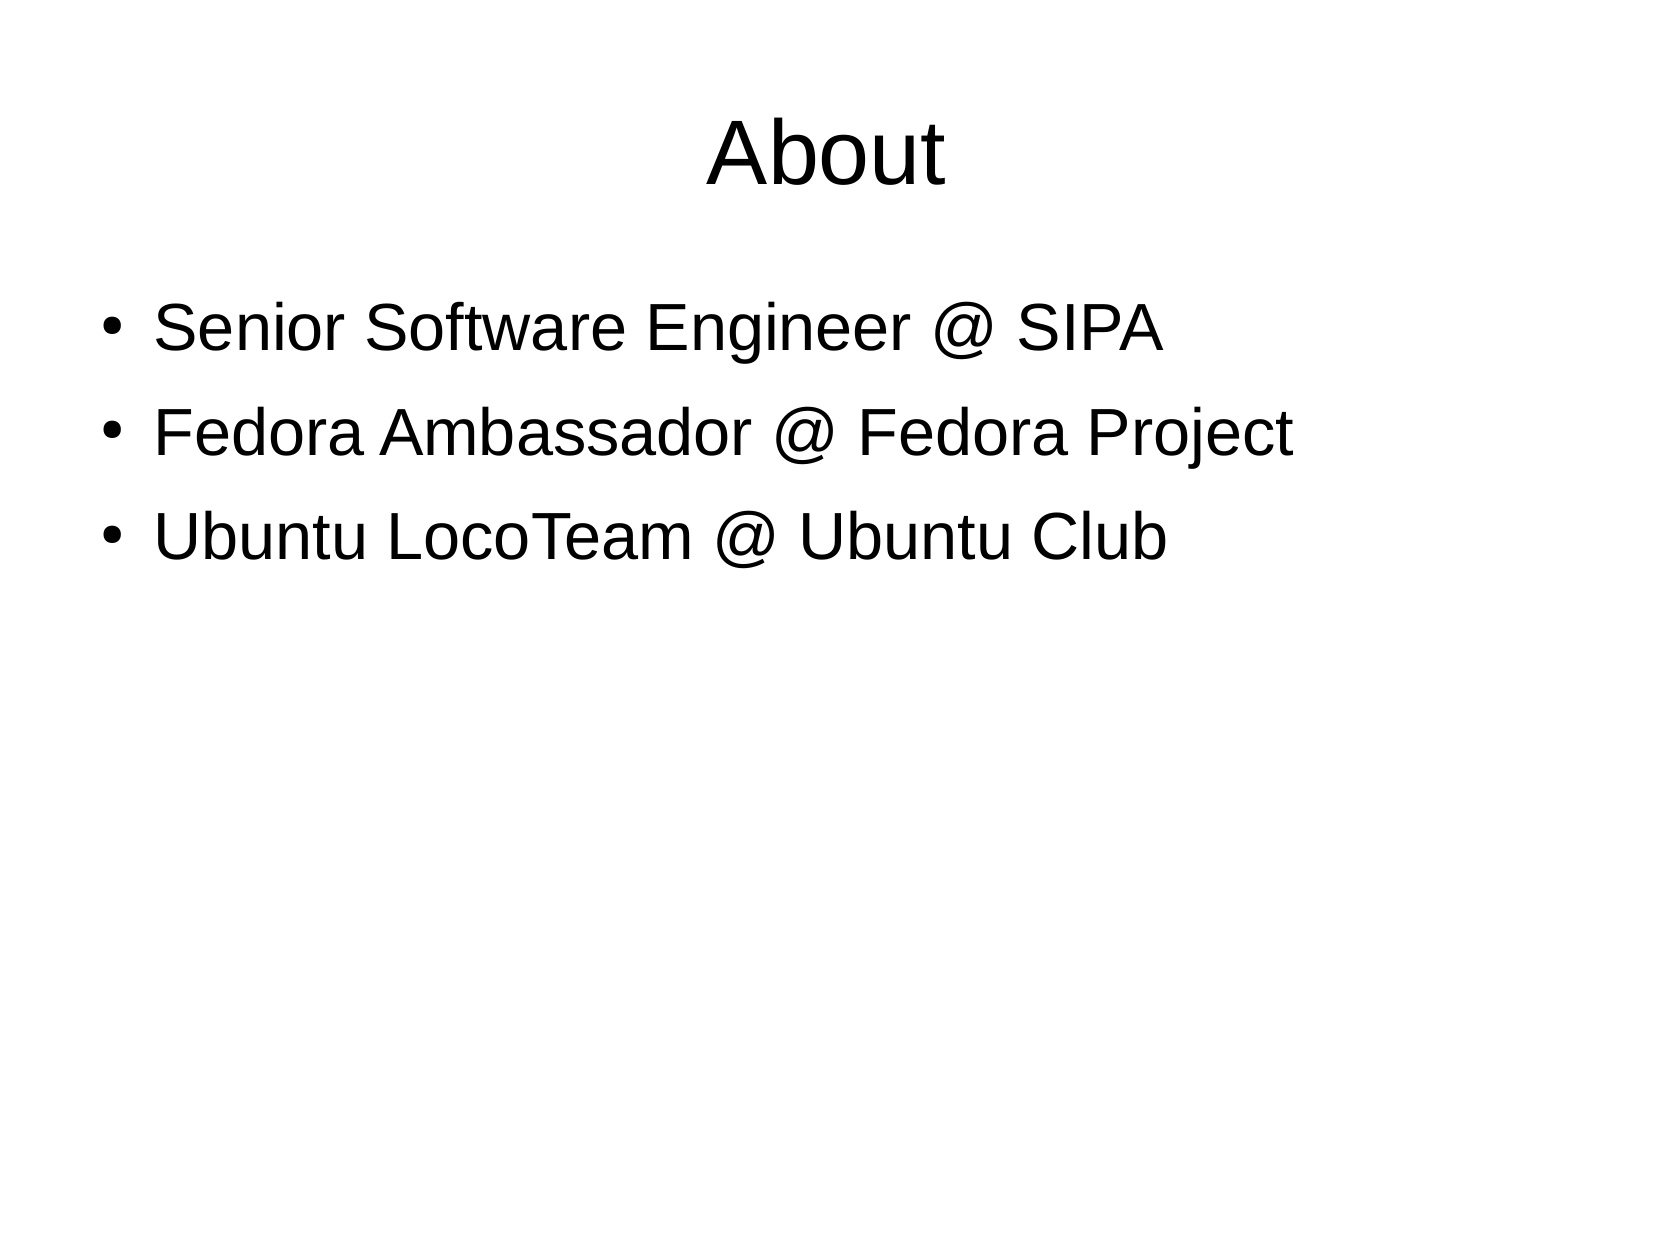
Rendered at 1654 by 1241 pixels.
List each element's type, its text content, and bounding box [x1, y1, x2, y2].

list Senior Software Engineer @ SIPA Fedora Ambassador @ Fedora Project Ubuntu LocoTeam @ Ubuntu Club [82, 290, 1571, 1109]
title About [82, 49, 1571, 257]
